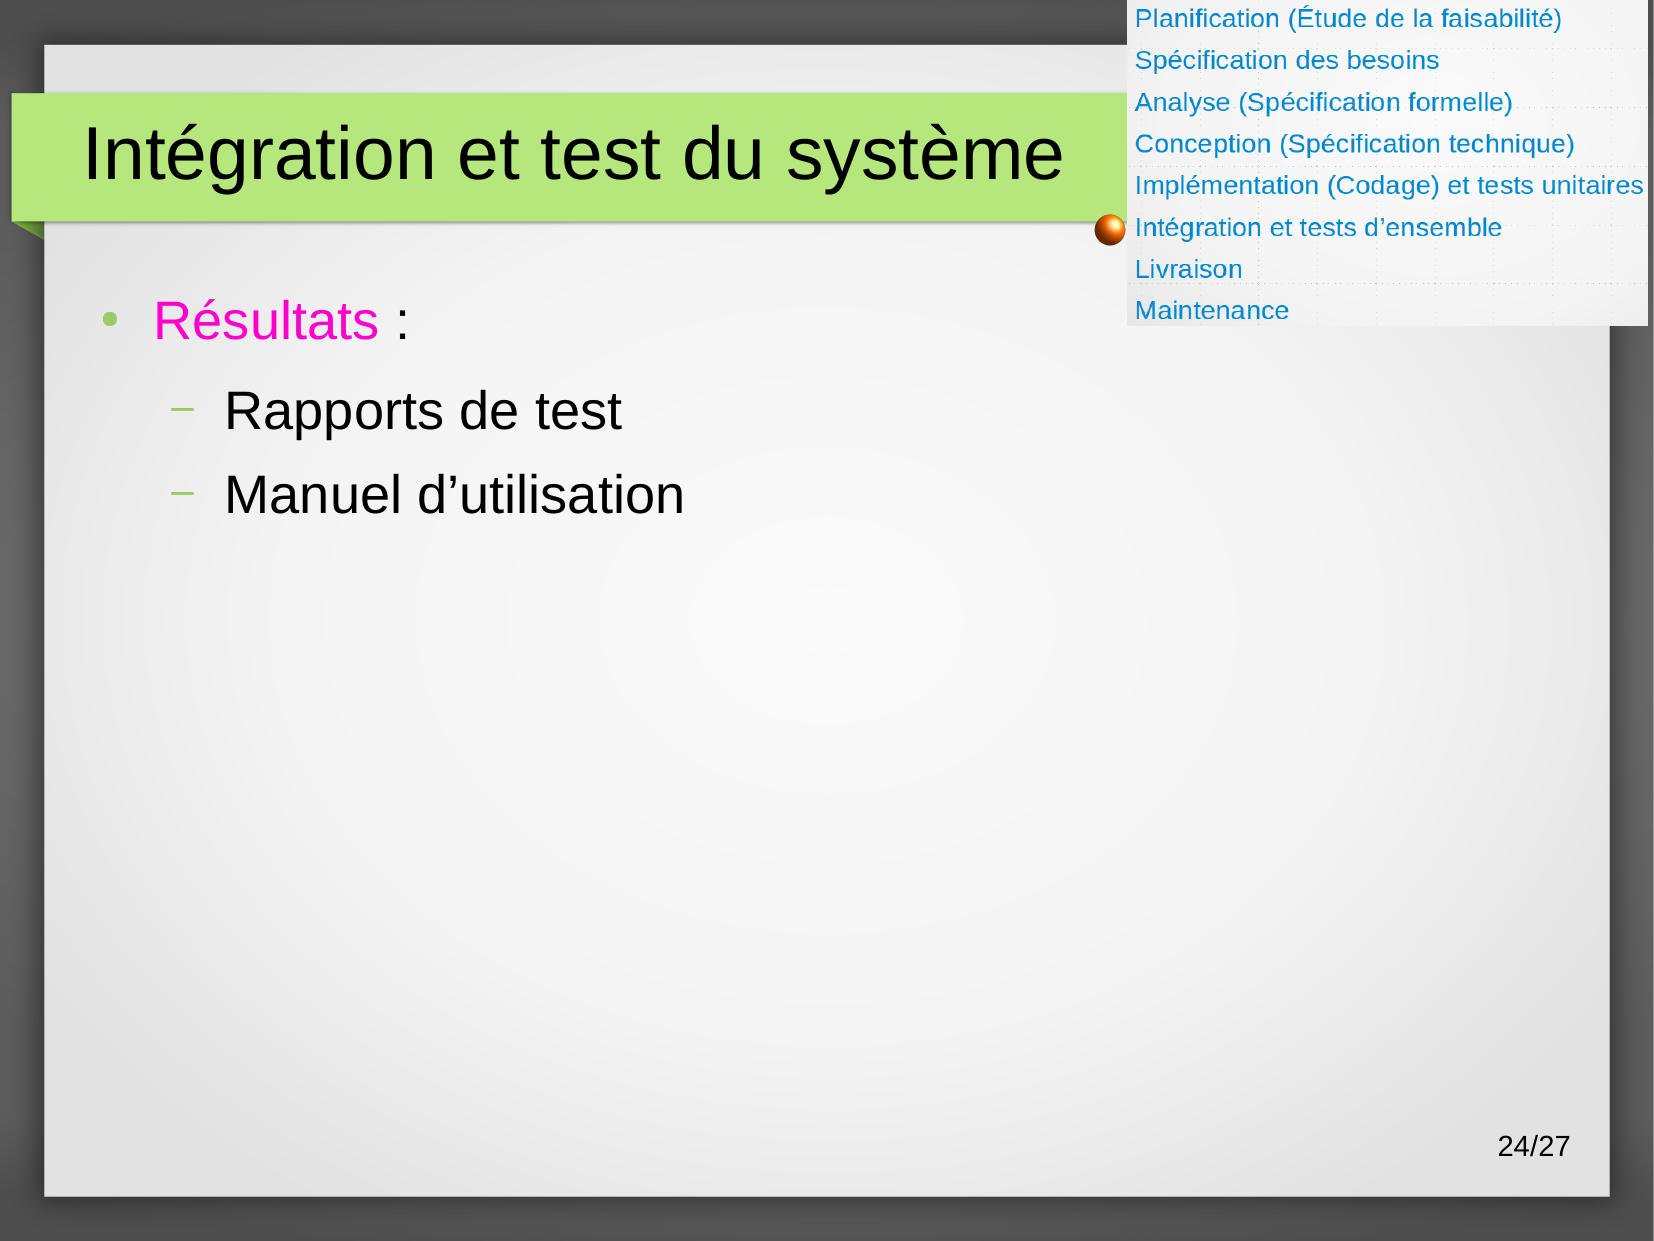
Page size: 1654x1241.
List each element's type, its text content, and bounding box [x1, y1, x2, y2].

list Résultats : Rapports de test Manuel d’utilisation [82, 290, 1571, 1010]
title Intégration et test du système [82, 94, 1127, 213]
picture [0, 0, 1654, 1241]
